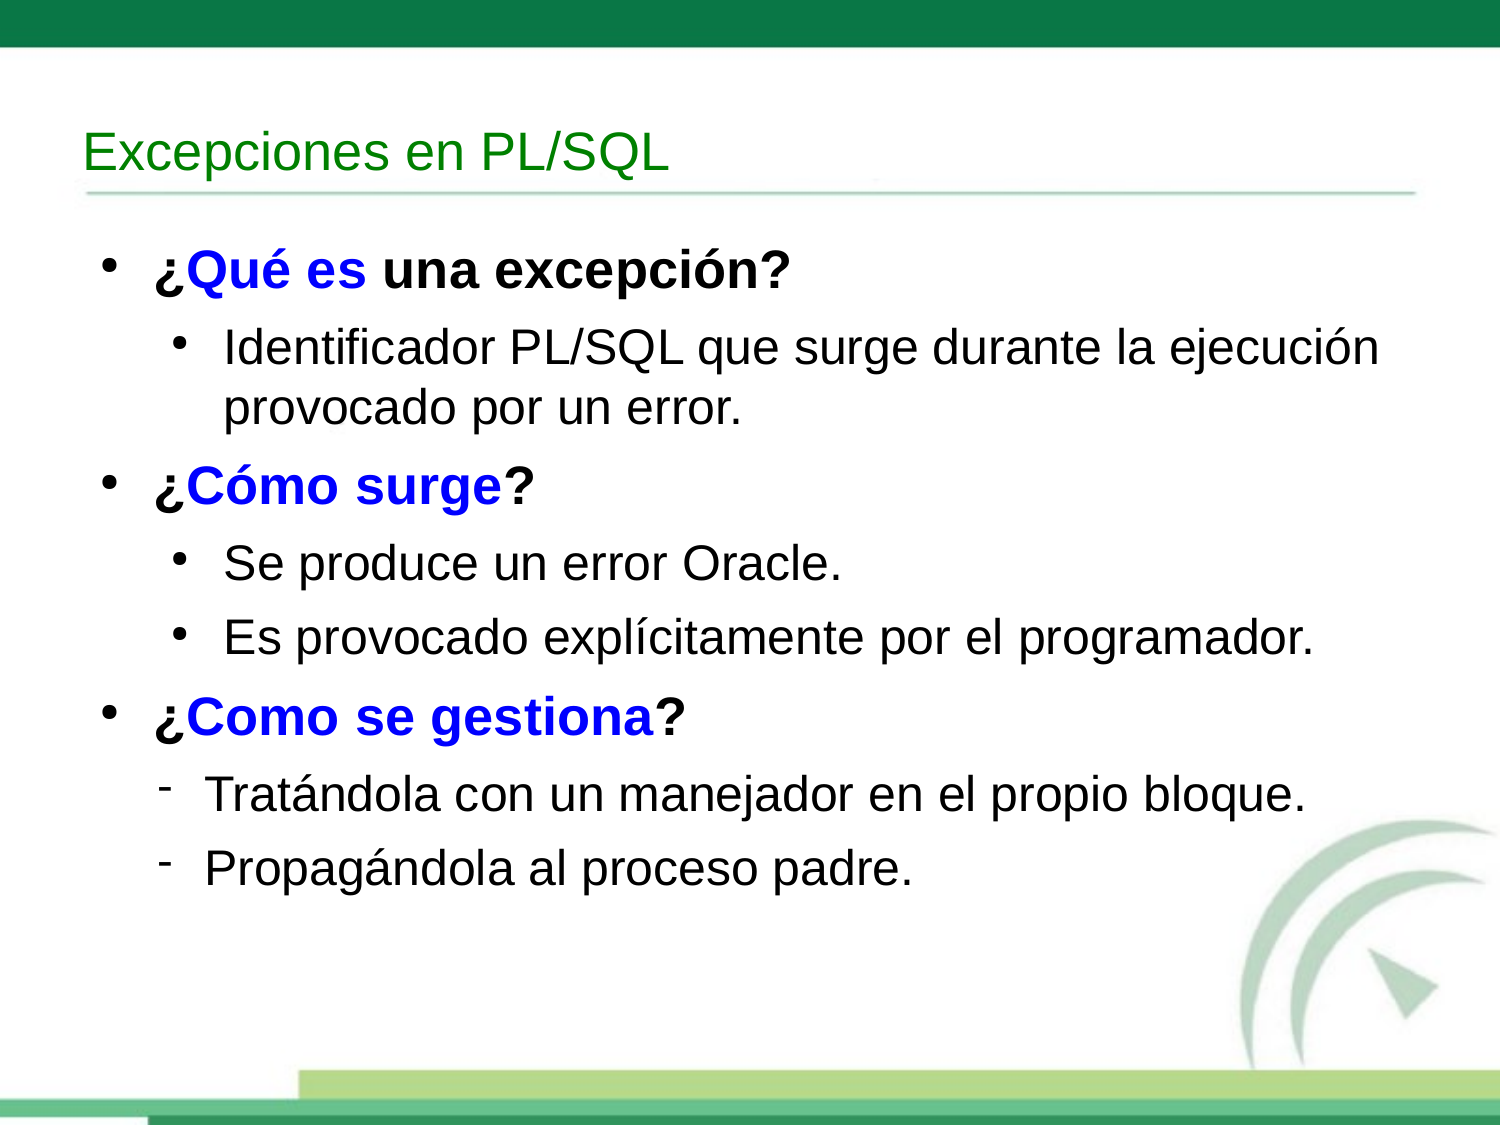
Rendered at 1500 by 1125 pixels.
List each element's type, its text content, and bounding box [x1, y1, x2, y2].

picture [0, 0, 1500, 1125]
list ¿Qué es una excepción? Identificador PL/SQL que surge durante la ejecución provocado por un error. ¿Cómo surge? Se produce un error Oracle. Es provocado explícitamente por el programador. ¿Como se gestiona? Tratándola con un manejador en el propio bloque. Propagándola al proceso padre. [67, 227, 1418, 978]
title Excepciones en PL/SQL [67, 90, 1418, 207]
